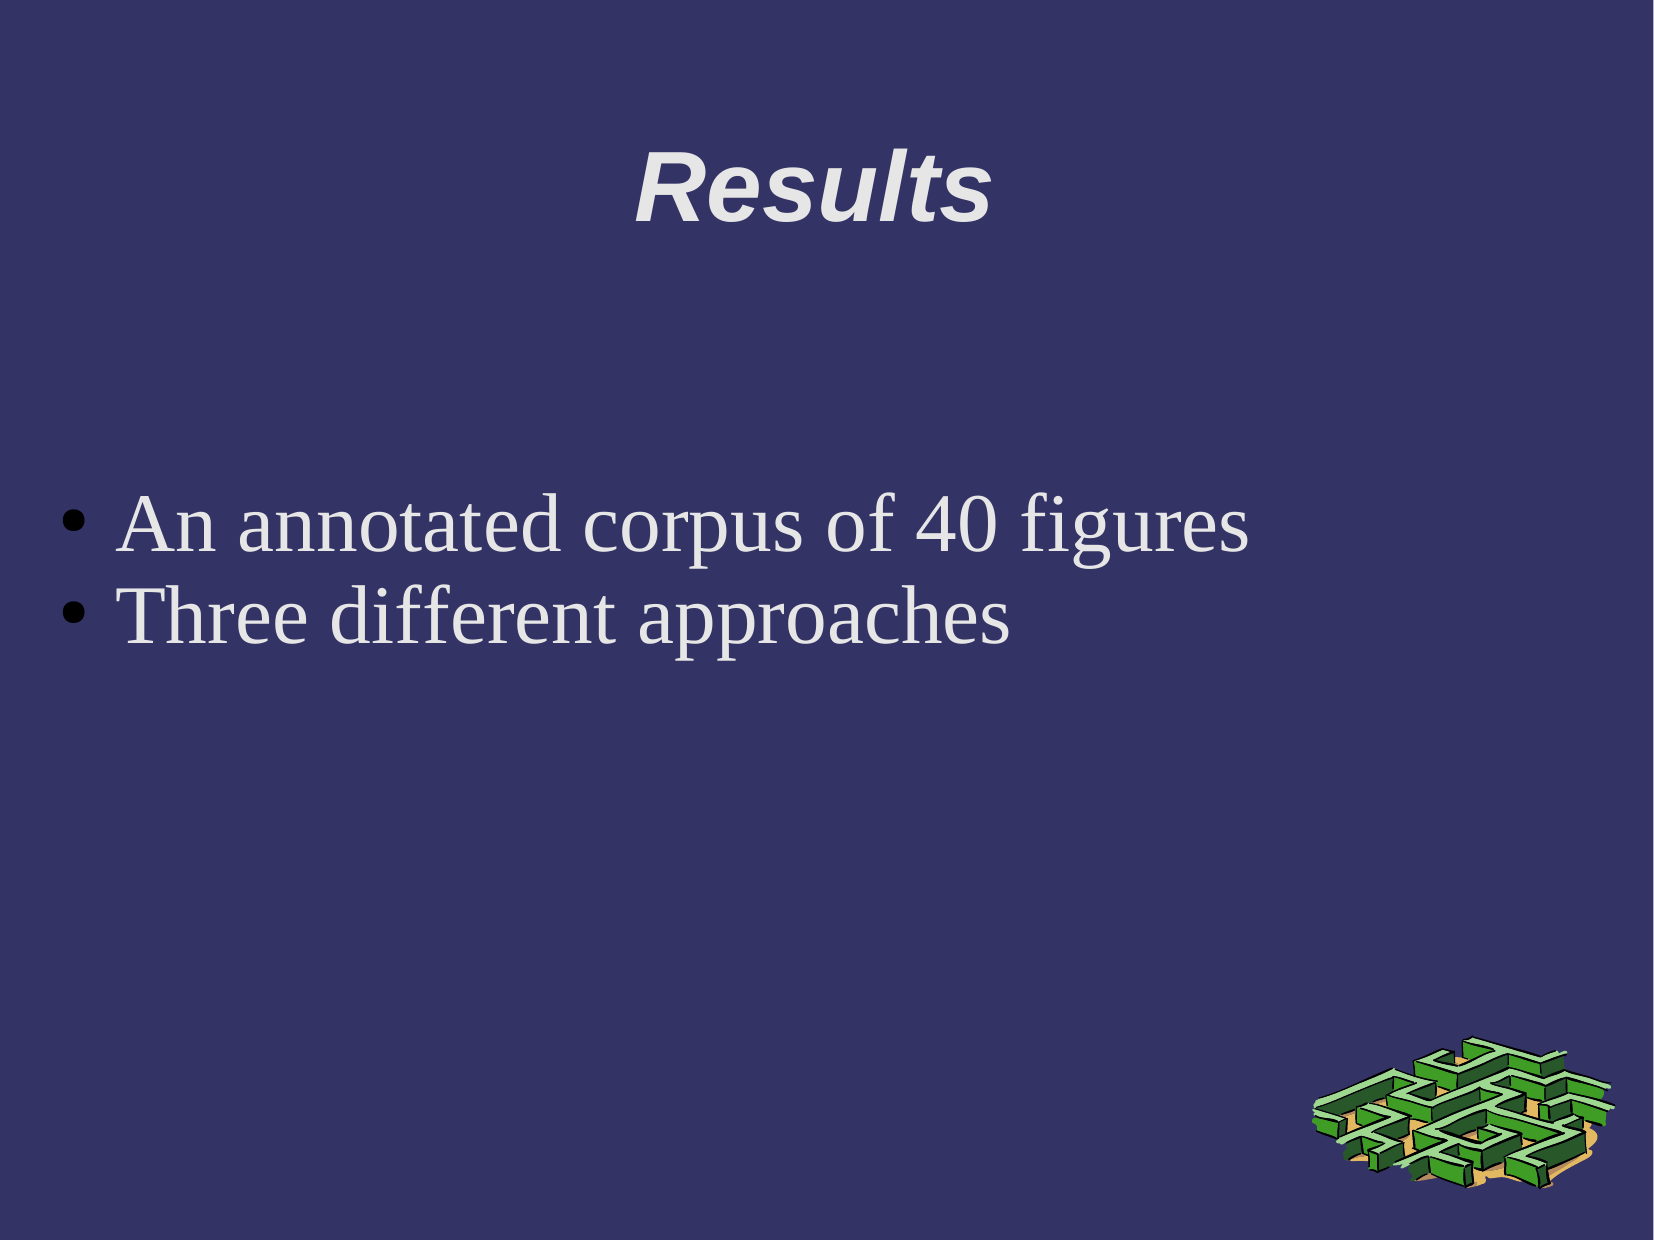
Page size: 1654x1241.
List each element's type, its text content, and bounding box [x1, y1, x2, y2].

title Results [23, 83, 1607, 291]
subtitle An annotated corpus of 40 figures Three different approaches [59, 224, 1642, 1006]
